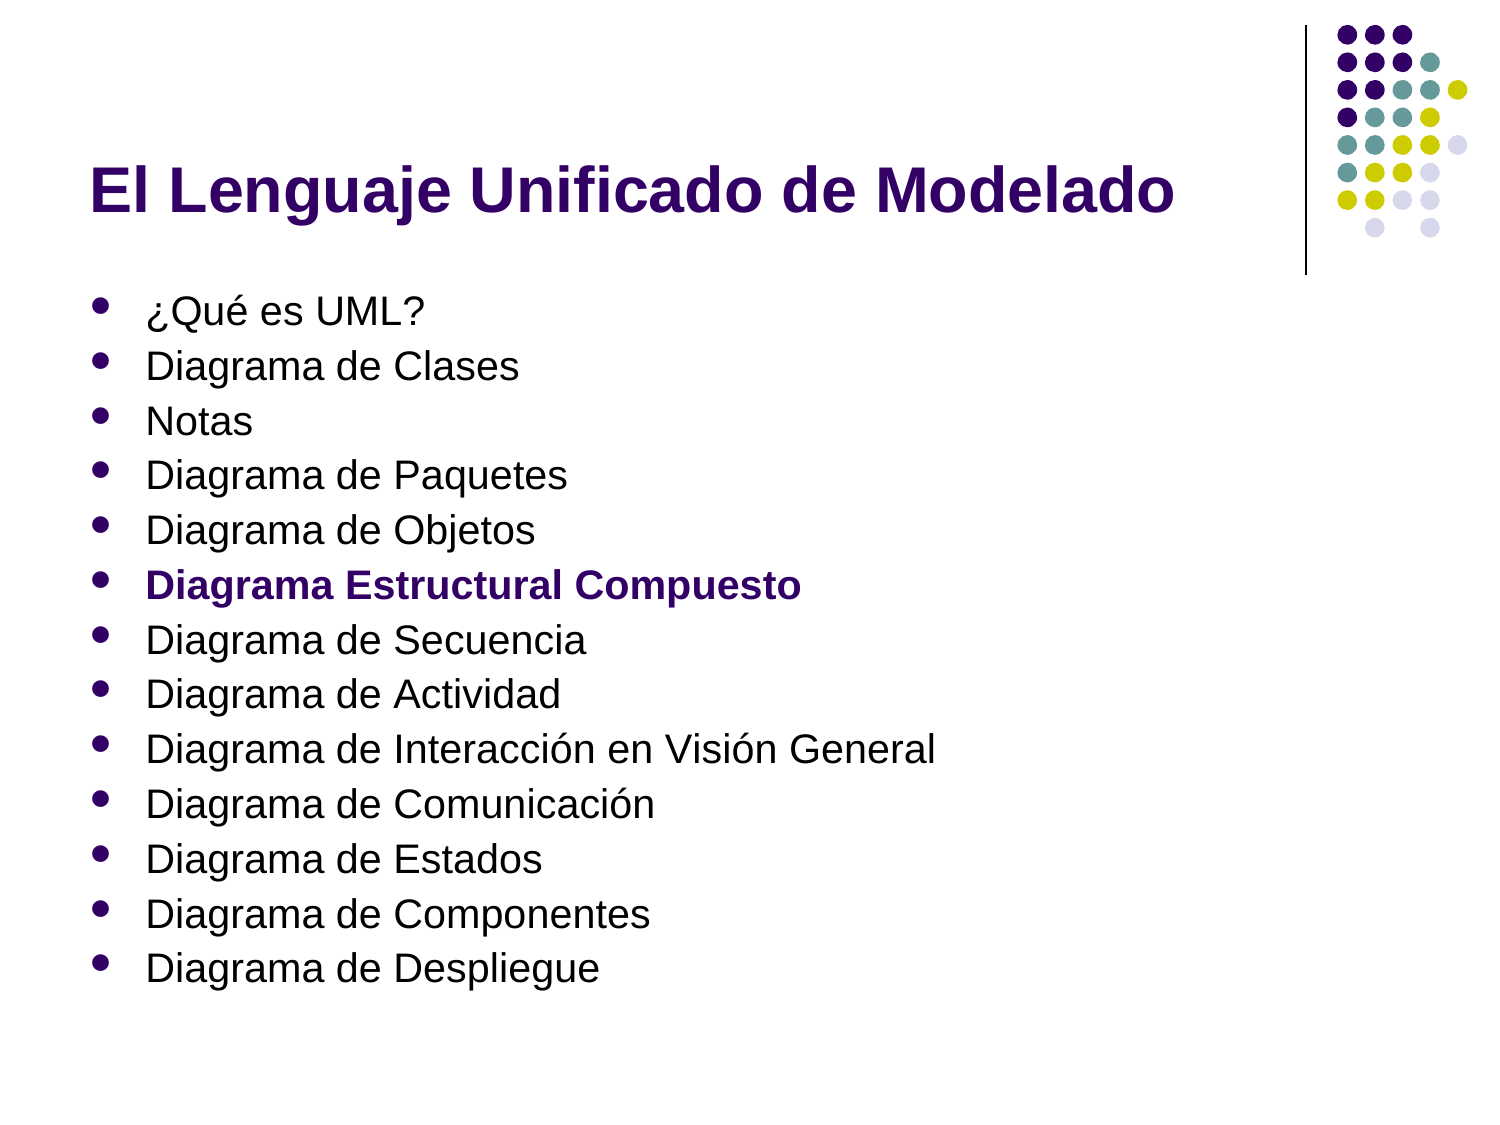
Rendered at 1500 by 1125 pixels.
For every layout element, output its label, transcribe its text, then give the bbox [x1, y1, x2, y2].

list ¿Qué es UML? Diagrama de Clases Notas Diagrama de Paquetes Diagrama de Objetos Diagrama Estructural Compuesto Diagrama de Secuencia Diagrama de Actividad Diagrama de Interacción en Visión General Diagrama de Comunicación Diagrama de Estados Diagrama de Componentes Diagrama de Despliegue [75, 282, 1426, 1006]
title El Lenguaje Unificado de Modelado [74, 20, 1313, 233]
